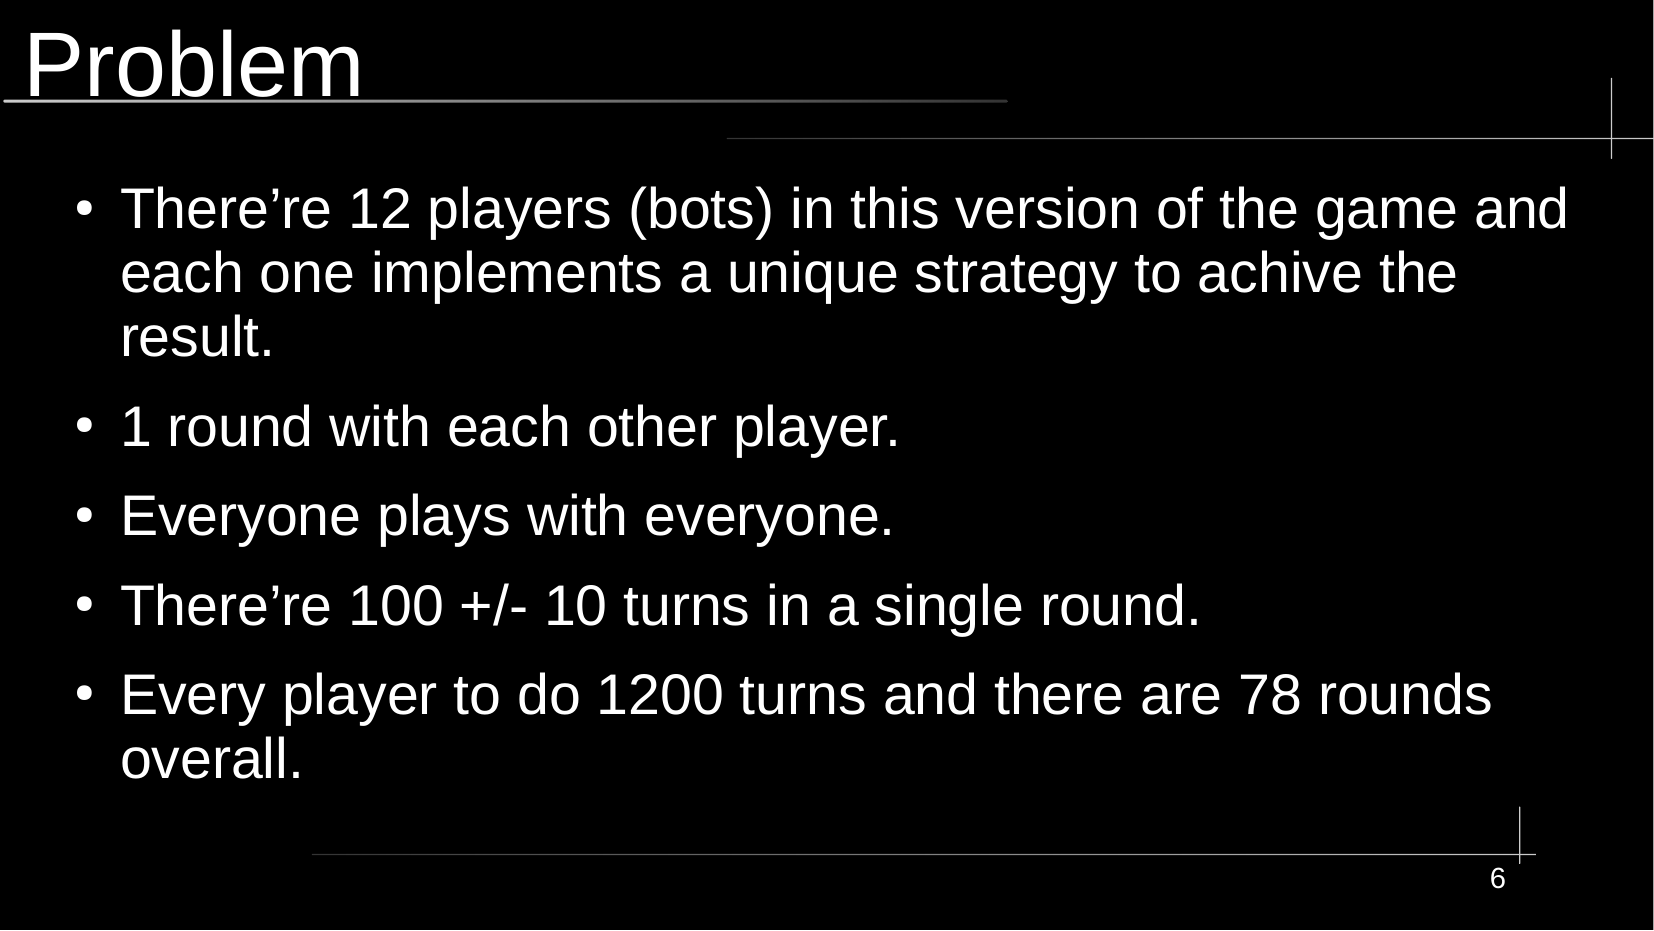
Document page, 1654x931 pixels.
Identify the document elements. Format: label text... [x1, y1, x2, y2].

list There’re 12 players (bots) in this version of the game and each one implements a unique strategy to achive the result. 1 round with each other player. Everyone plays with everyone. There’re 100 +/- 10 turns in a single round. Every player to do 1200 turns and there are 78 rounds overall. [59, 177, 1595, 798]
title Problem [23, 11, 1589, 119]
